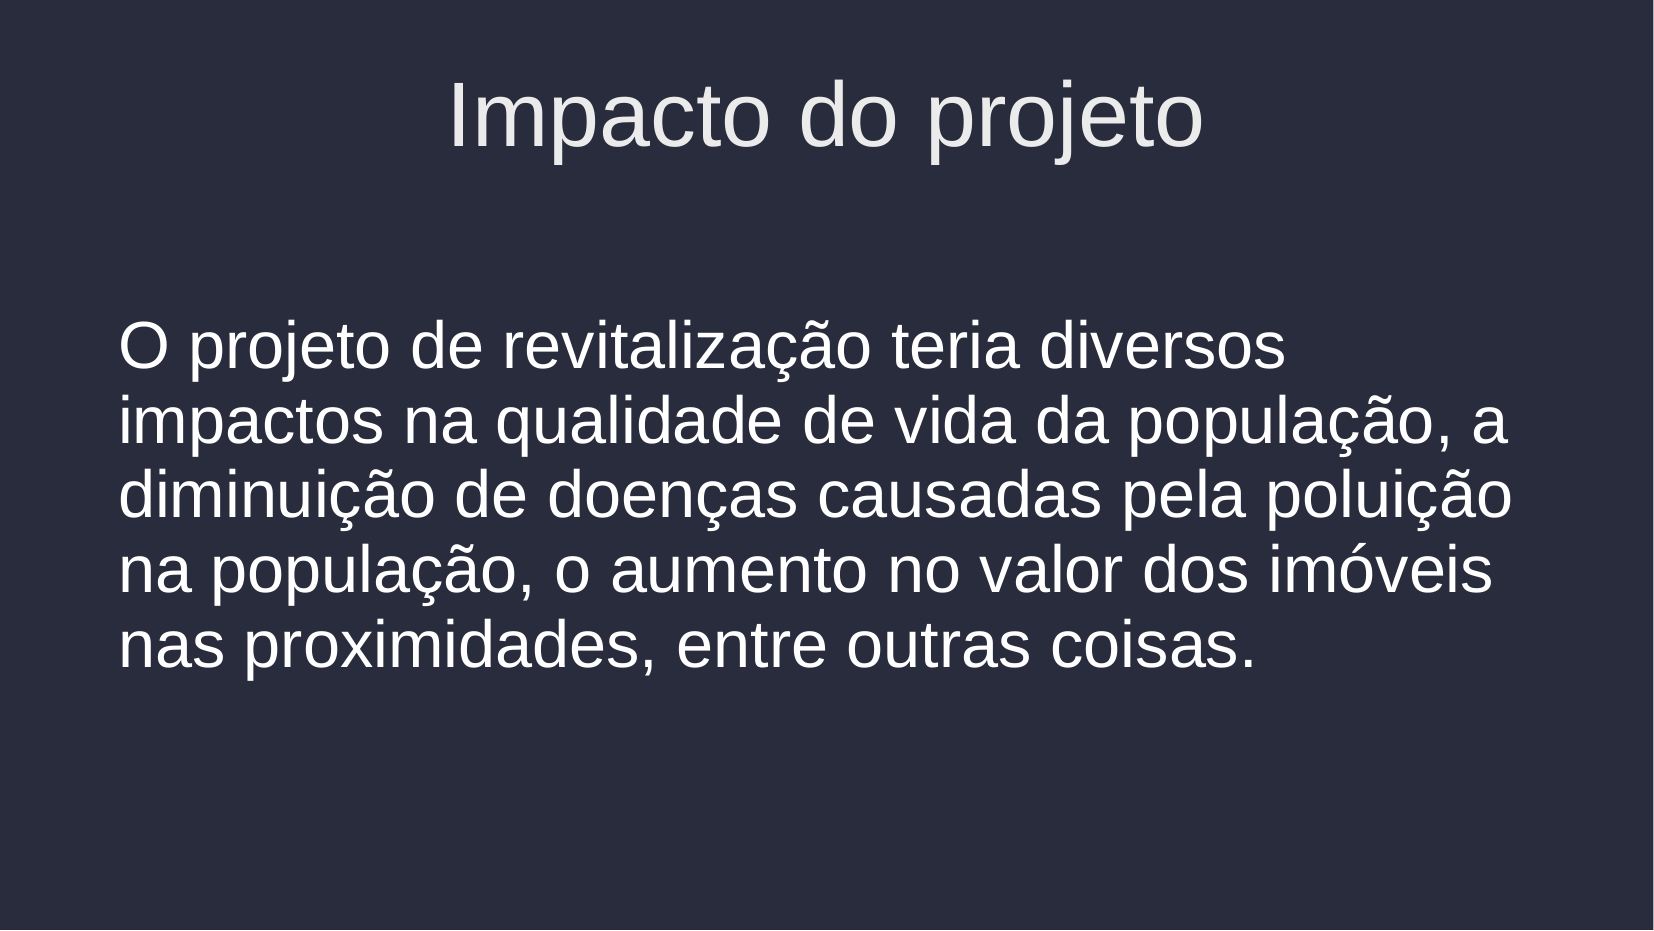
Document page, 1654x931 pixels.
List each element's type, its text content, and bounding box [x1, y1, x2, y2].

list O projeto de revitalização teria diversos impactos na qualidade de vida da população, a diminuição de doenças causadas pela poluição na população, o aumento no valor dos imóveis nas proximidades, entre outras coisas. [47, 307, 1536, 848]
title Impacto do projeto [82, 37, 1571, 193]
